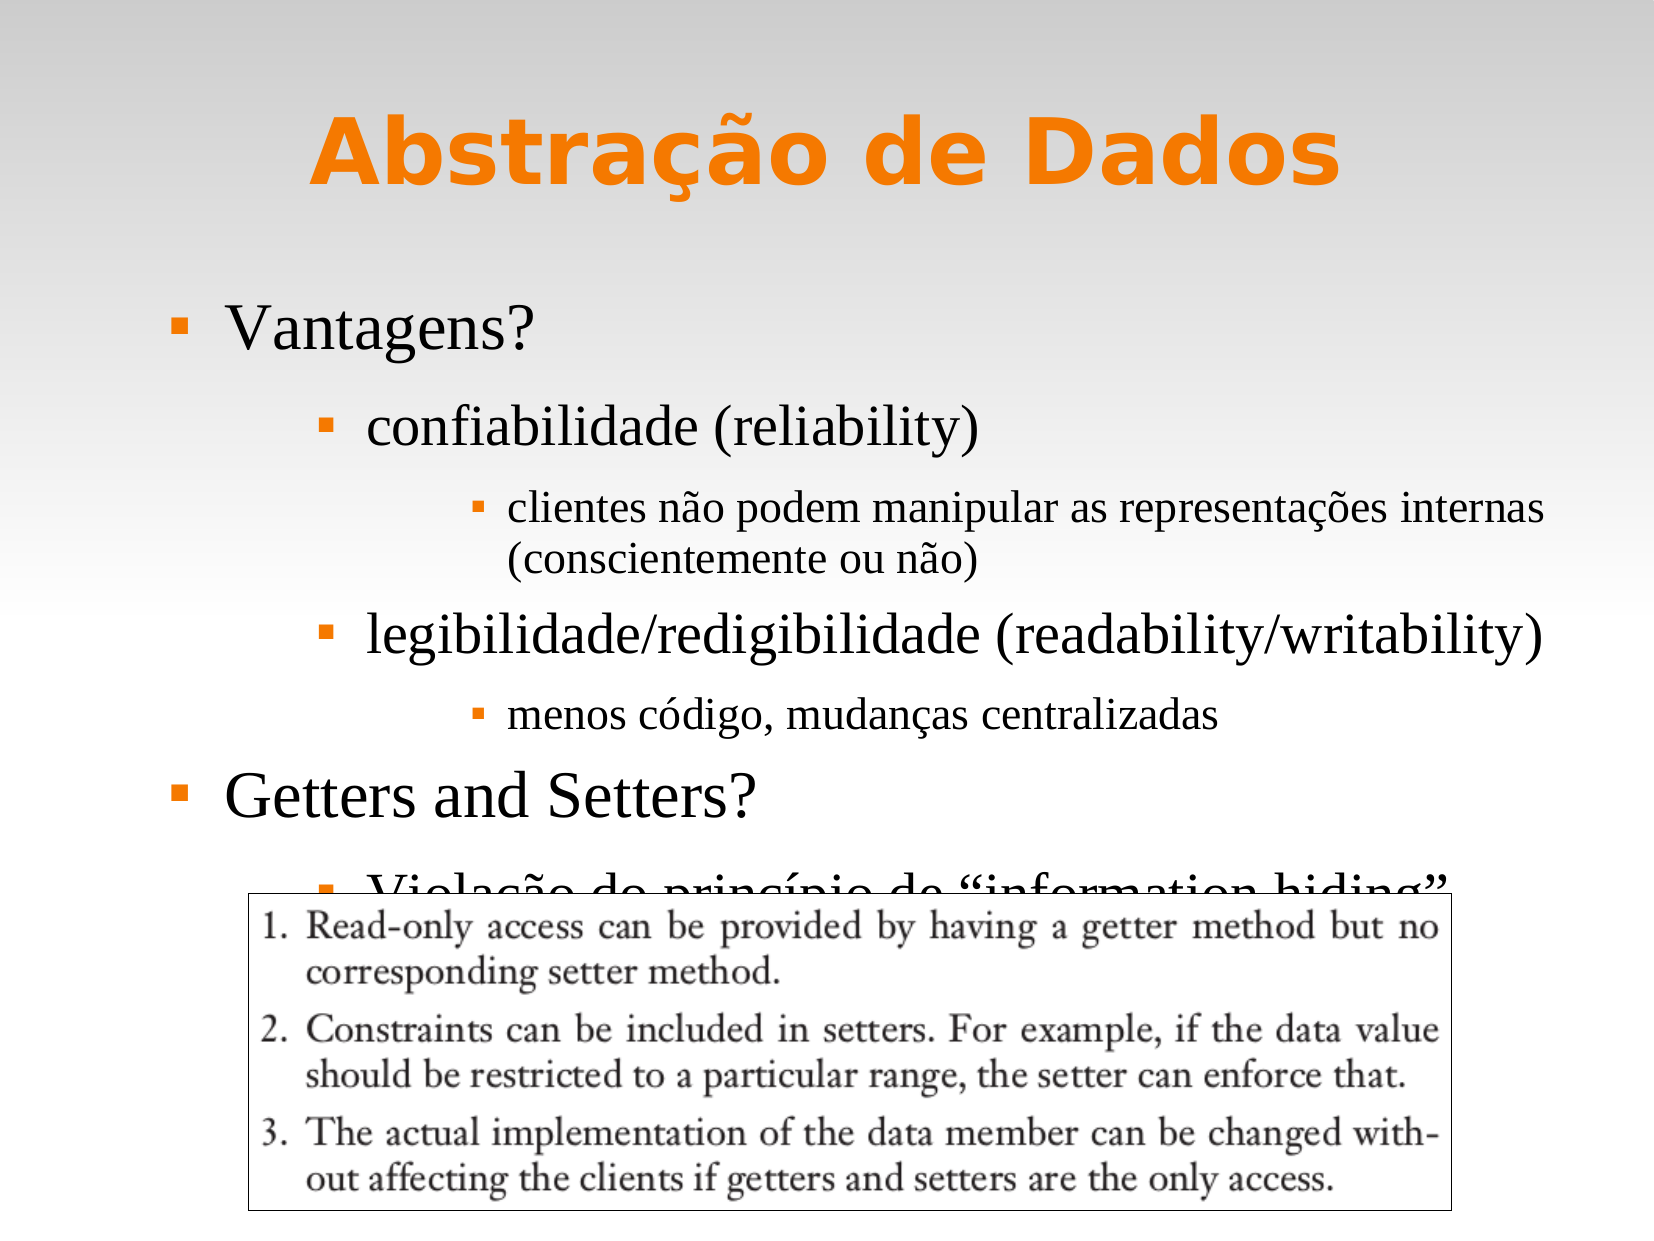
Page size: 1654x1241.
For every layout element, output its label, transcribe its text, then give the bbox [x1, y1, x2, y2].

title Abstração de Dados [82, 49, 1571, 257]
list Vantagens? confiabilidade (reliability) clientes não podem manipular as representações internas (conscientemente ou não) legibilidade/redigibilidade (readability/writability) menos código, mudanças centralizadas Getters and Setters? Violação do princípio de “information hiding” [82, 290, 1571, 1109]
picture [248, 893, 1452, 1211]
